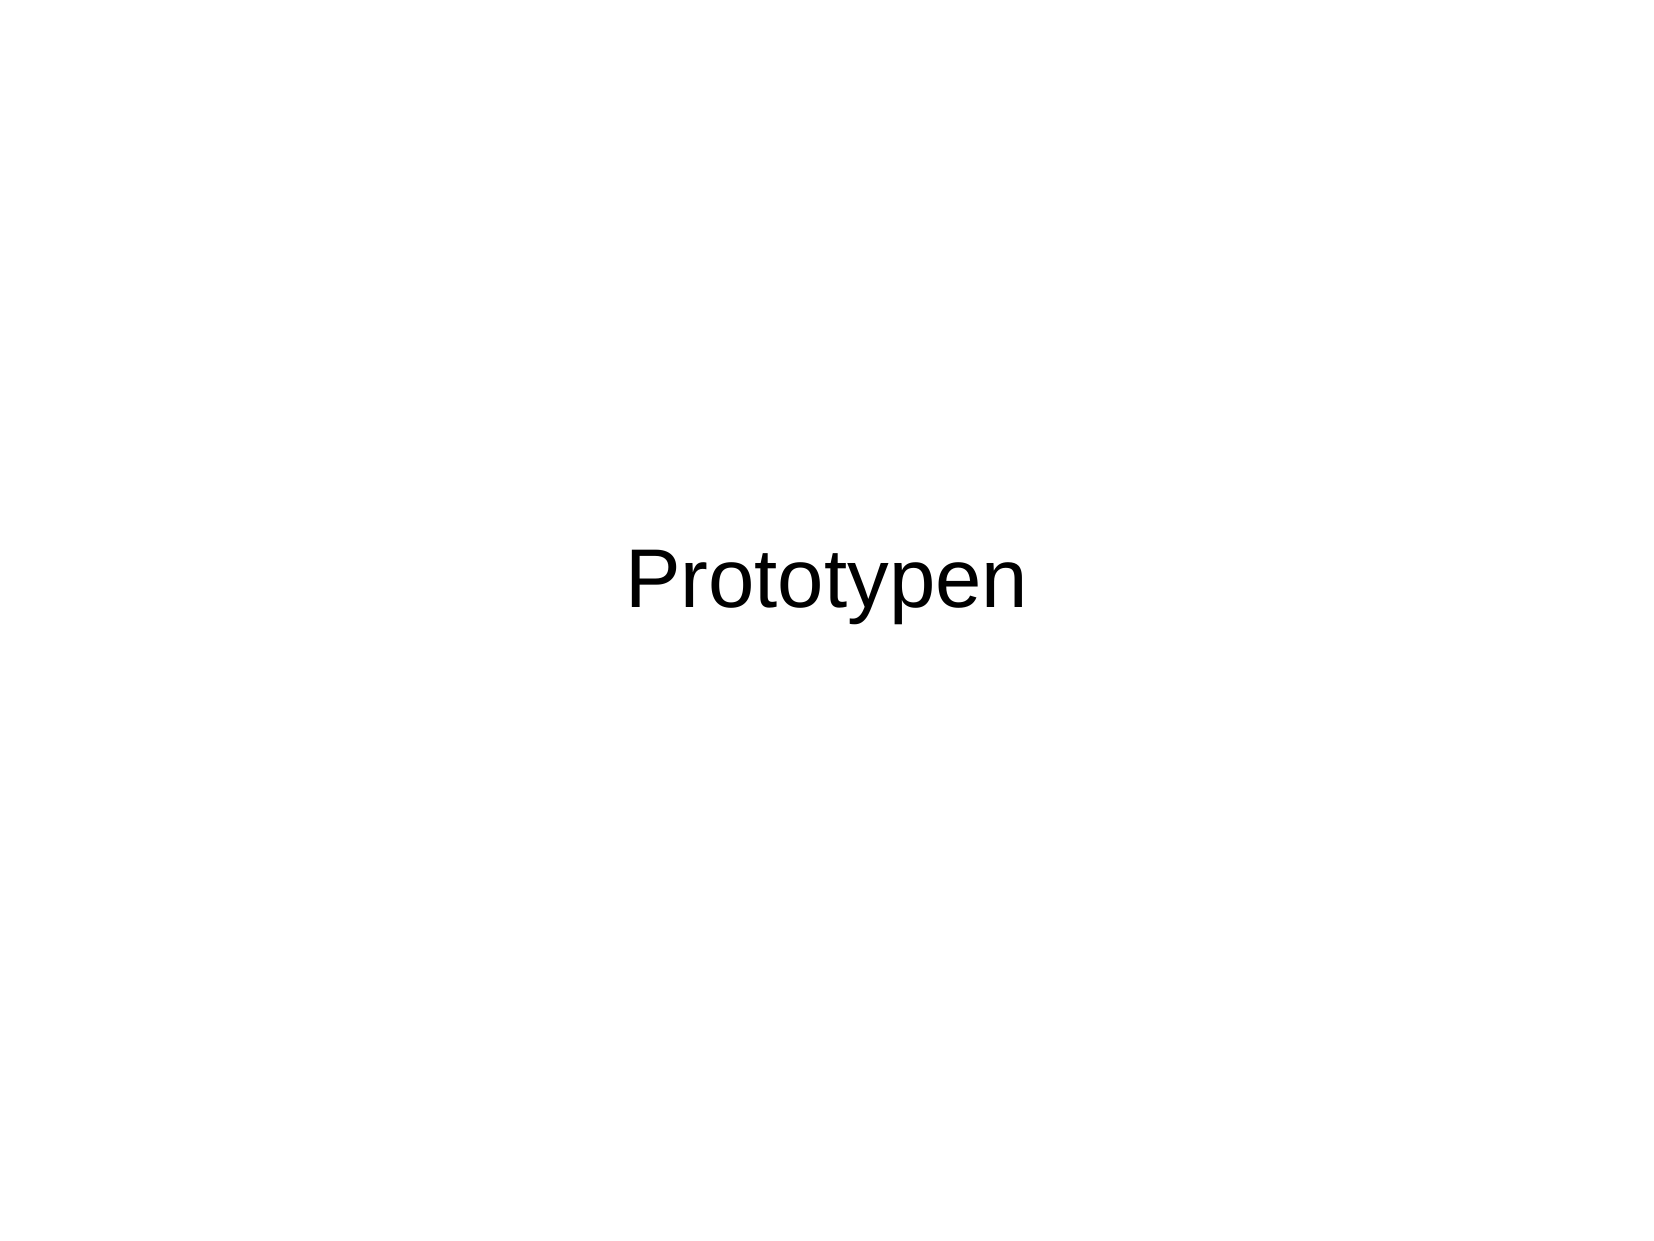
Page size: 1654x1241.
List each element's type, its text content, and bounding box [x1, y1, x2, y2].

subtitle Prototypen [82, 56, 1571, 1102]
